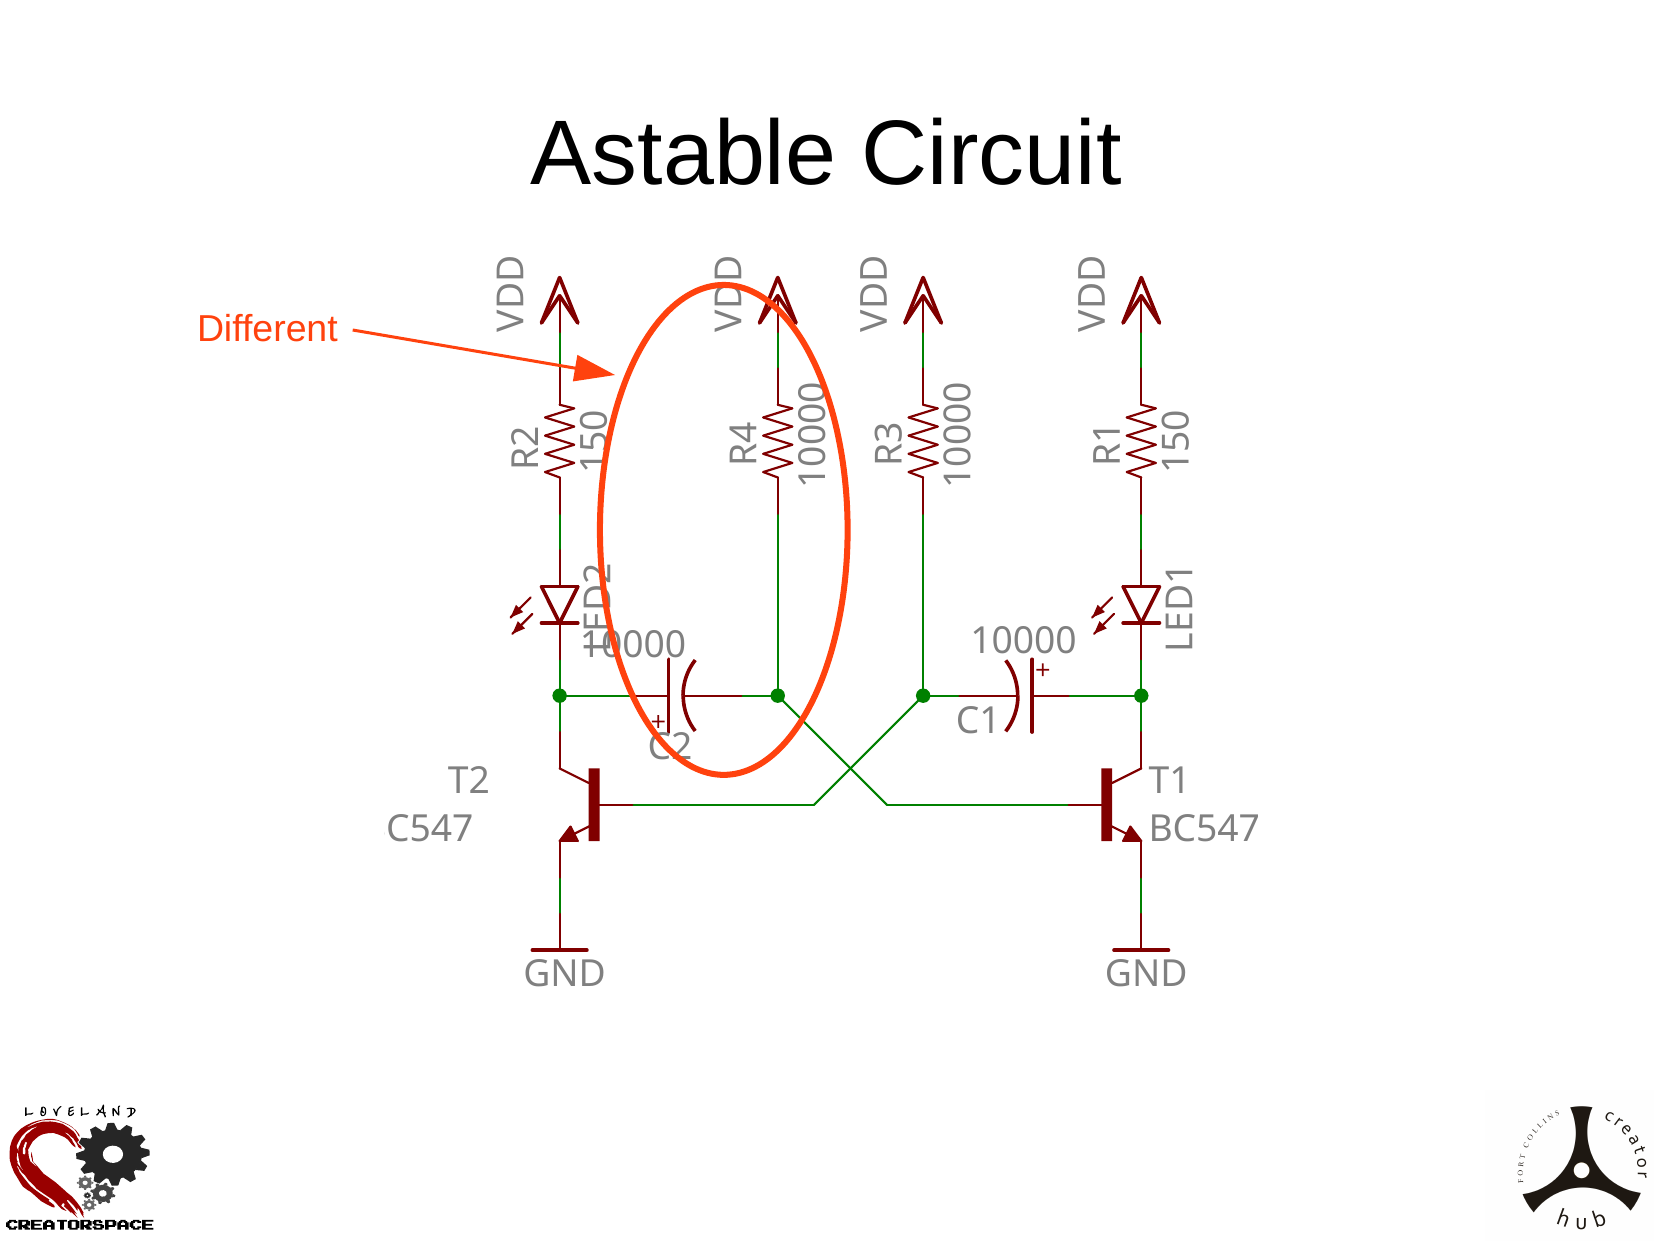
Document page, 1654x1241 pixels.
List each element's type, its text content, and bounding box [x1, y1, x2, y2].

picture [1485, 1090, 1654, 1241]
title Astable Circuit [82, 49, 1571, 257]
text_box Different [182, 300, 353, 357]
picture [384, 245, 1270, 996]
